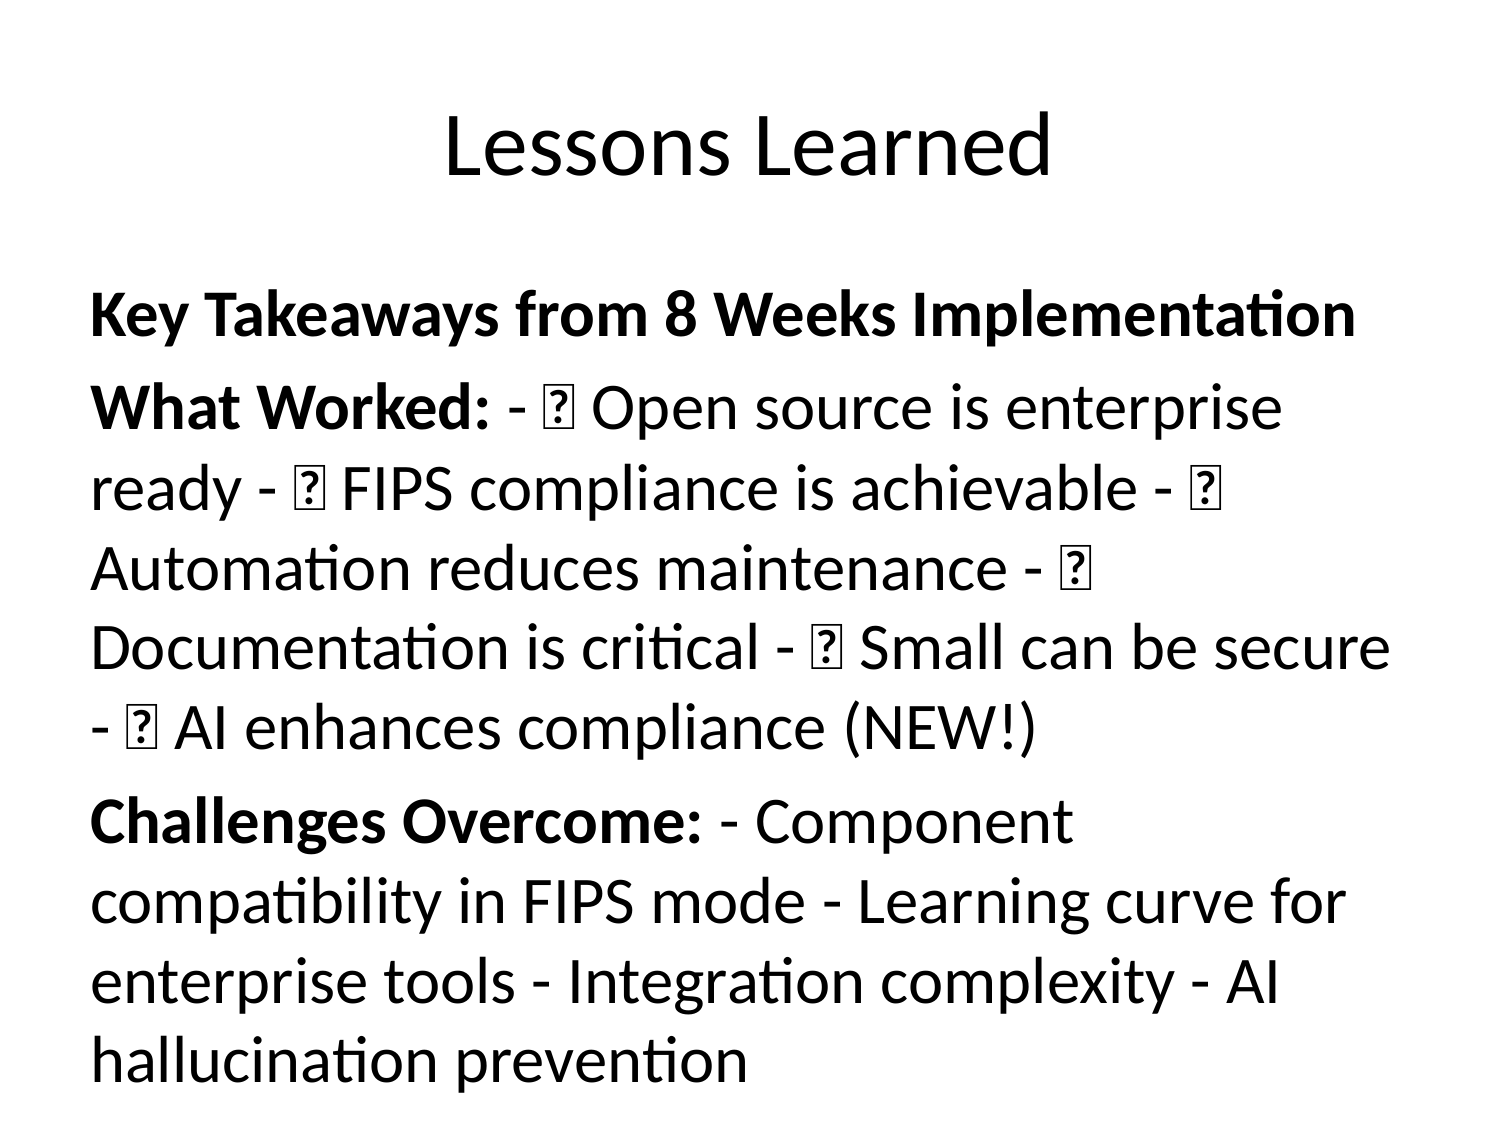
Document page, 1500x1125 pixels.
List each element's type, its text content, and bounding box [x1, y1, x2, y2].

title Lessons Learned [75, 45, 1425, 233]
list Key Takeaways from 8 Weeks Implementation What Worked: - ✅ Open source is enterprise ready - ✅ FIPS compliance is achievable - ✅ Automation reduces maintenance - ✅ Documentation is critical - ✅ Small can be secure - ✅ AI enhances compliance (NEW!) Challenges Overcome: - Component compatibility in FIPS mode - Learning curve for enterprise tools - Integration complexity - AI hallucination prevention Best Practice: Security by design, not as afterthought [75, 262, 1425, 1005]
